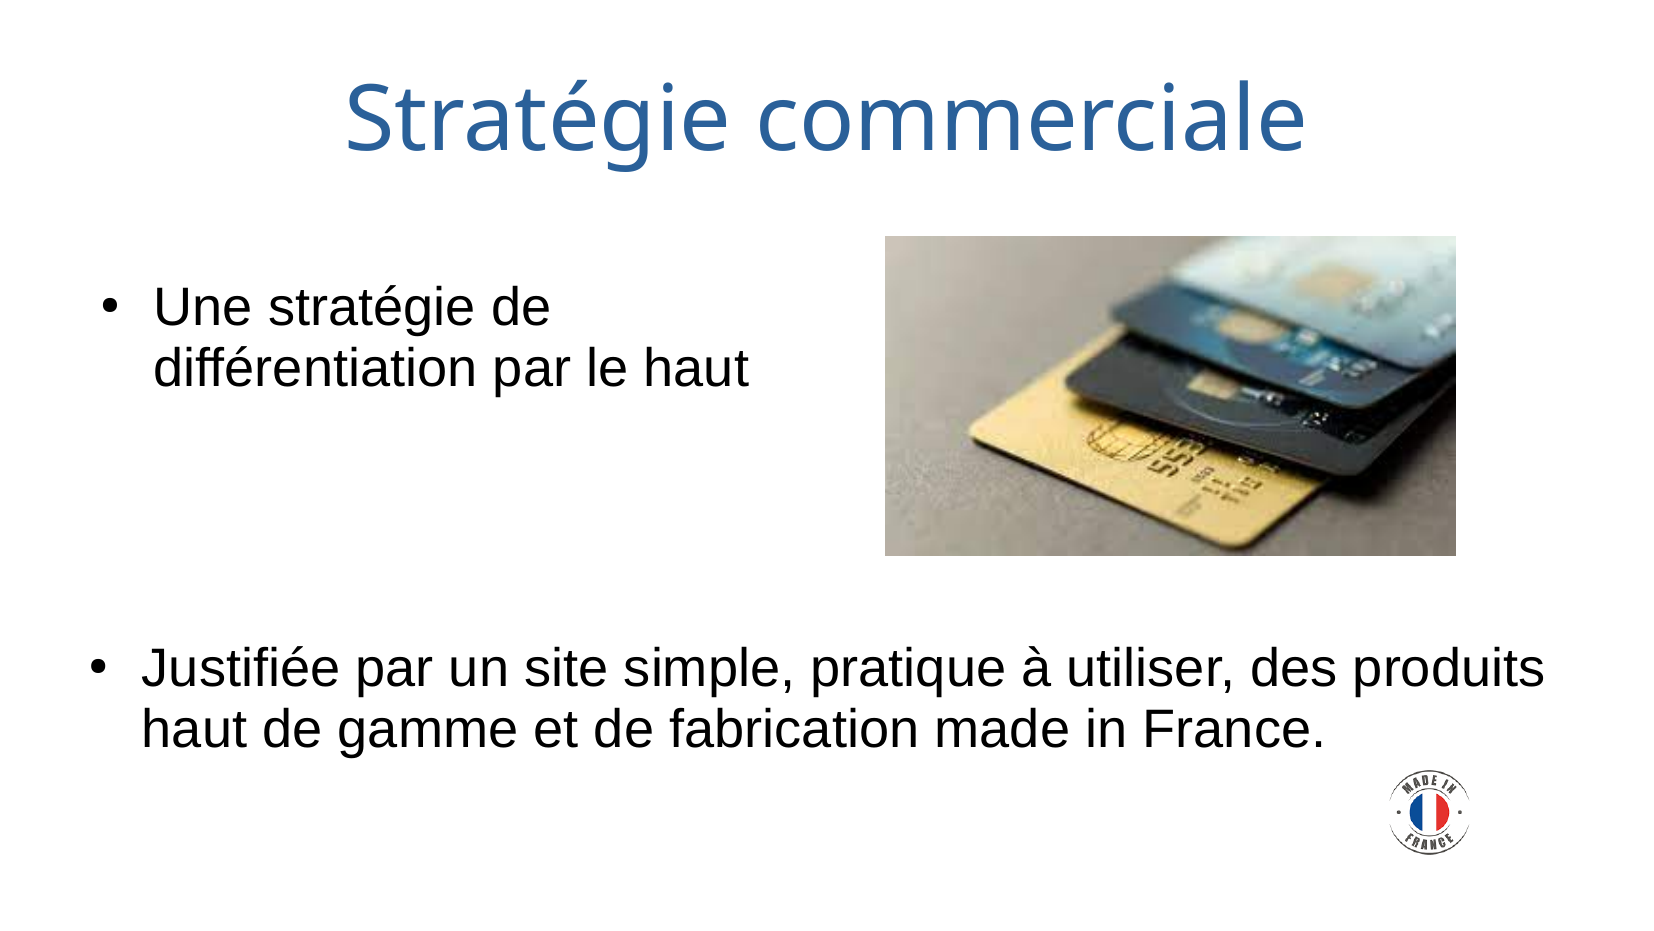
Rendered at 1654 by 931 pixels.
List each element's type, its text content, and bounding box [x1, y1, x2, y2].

list Une stratégie de différentiation par le haut [82, 276, 875, 556]
picture [1346, 729, 1512, 896]
list Justifiée par un site simple, pratique à utiliser, des produits haut de gamme et de fabrication made in France. [70, 637, 1583, 896]
title Stratégie commerciale [82, 37, 1571, 193]
picture [885, 236, 1456, 556]
